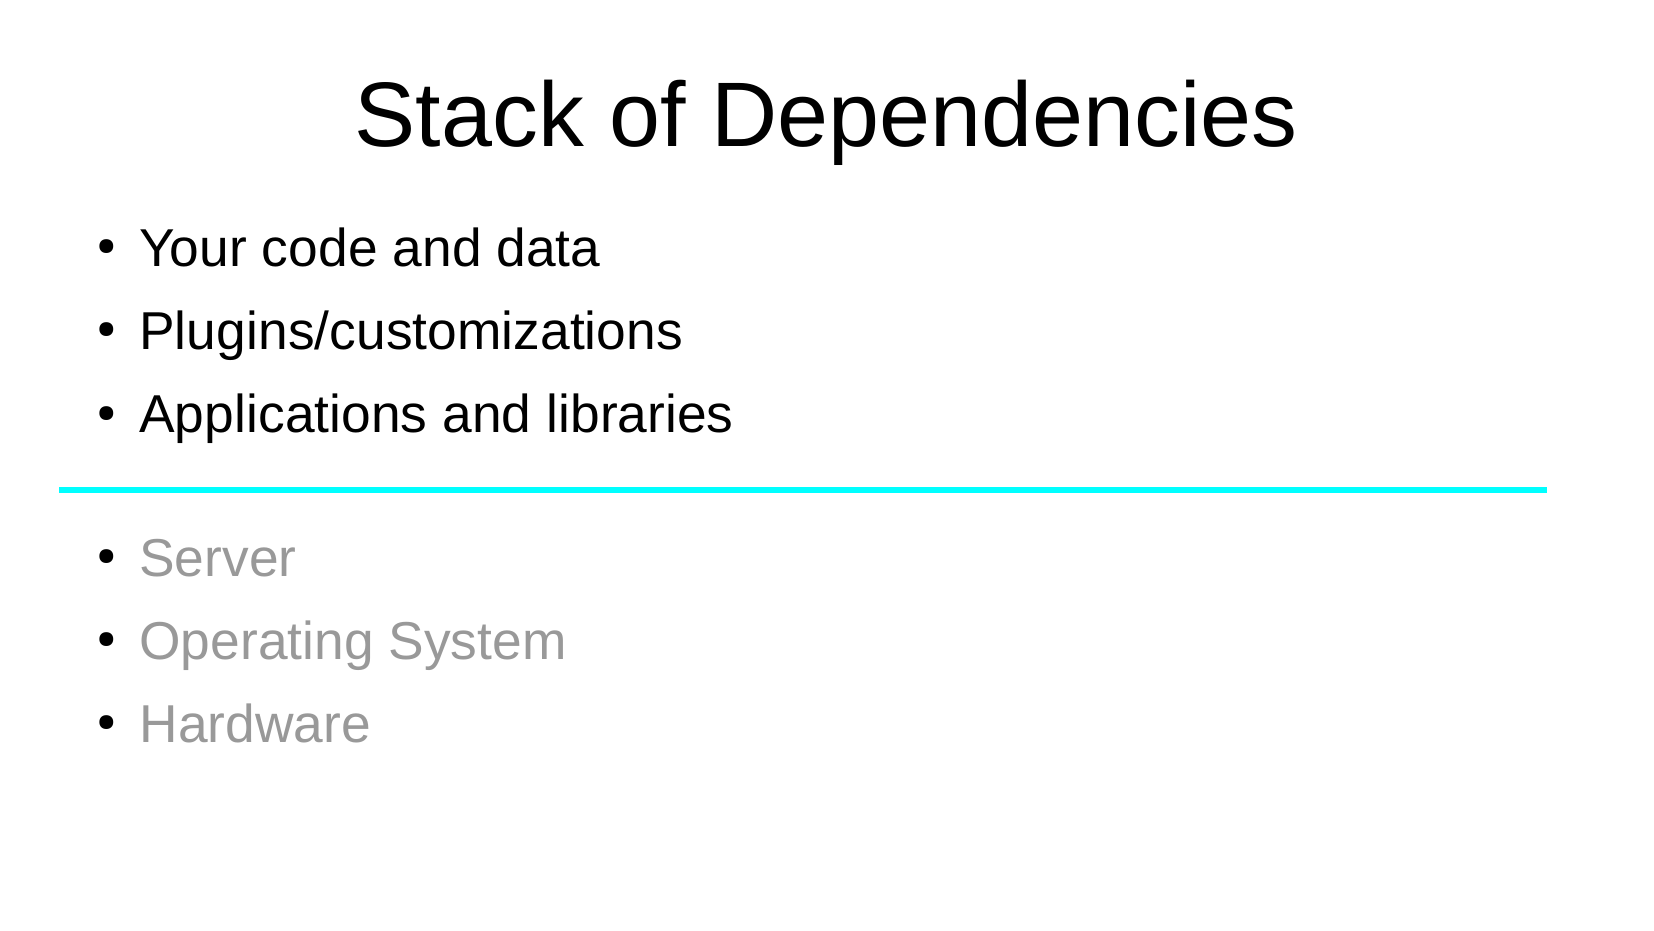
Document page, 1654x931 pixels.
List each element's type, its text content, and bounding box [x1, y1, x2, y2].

list Your code and data Plugins/customizations Applications and libraries Server Operating System Hardware [82, 217, 809, 758]
title Stack of Dependencies [82, 37, 1571, 193]
